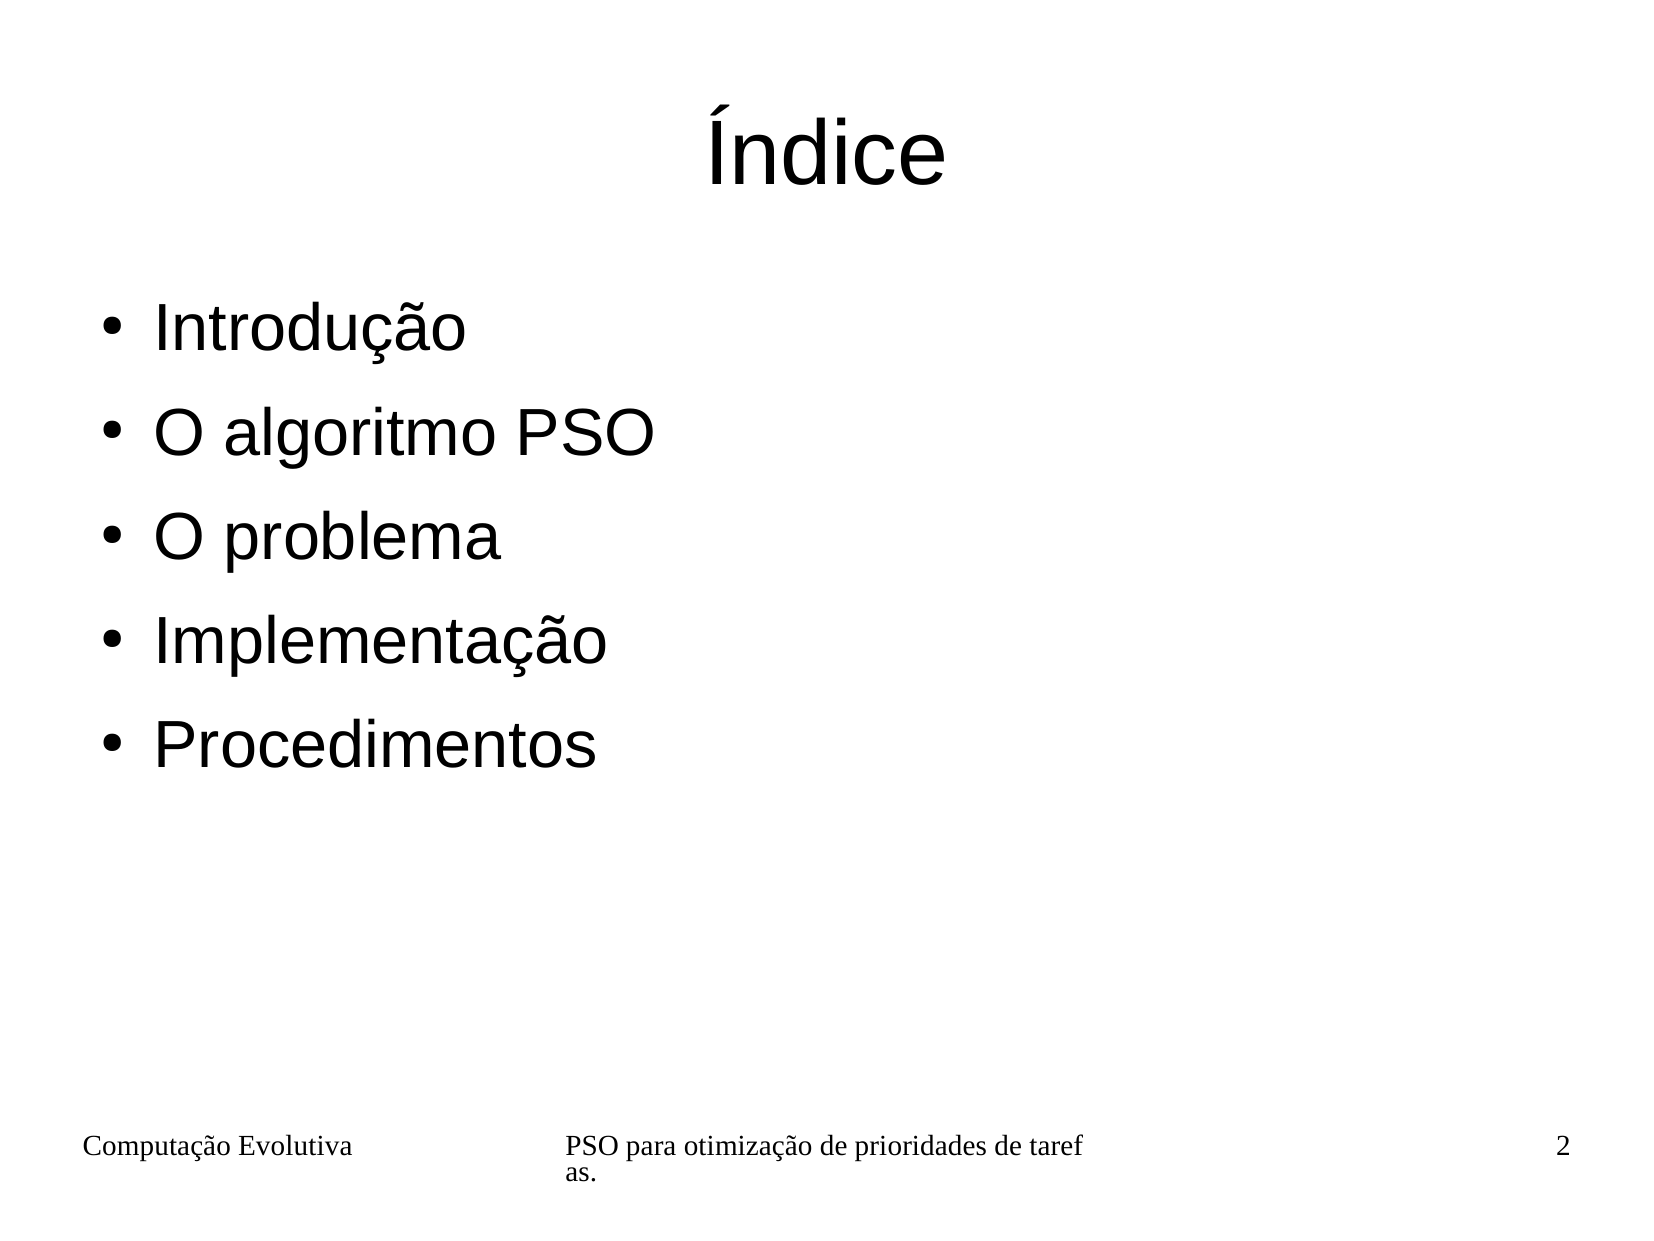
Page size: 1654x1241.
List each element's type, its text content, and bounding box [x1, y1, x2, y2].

title Índice [82, 49, 1571, 257]
list Introdução O algoritmo PSO O problema Implementação Procedimentos [82, 290, 1571, 1094]
